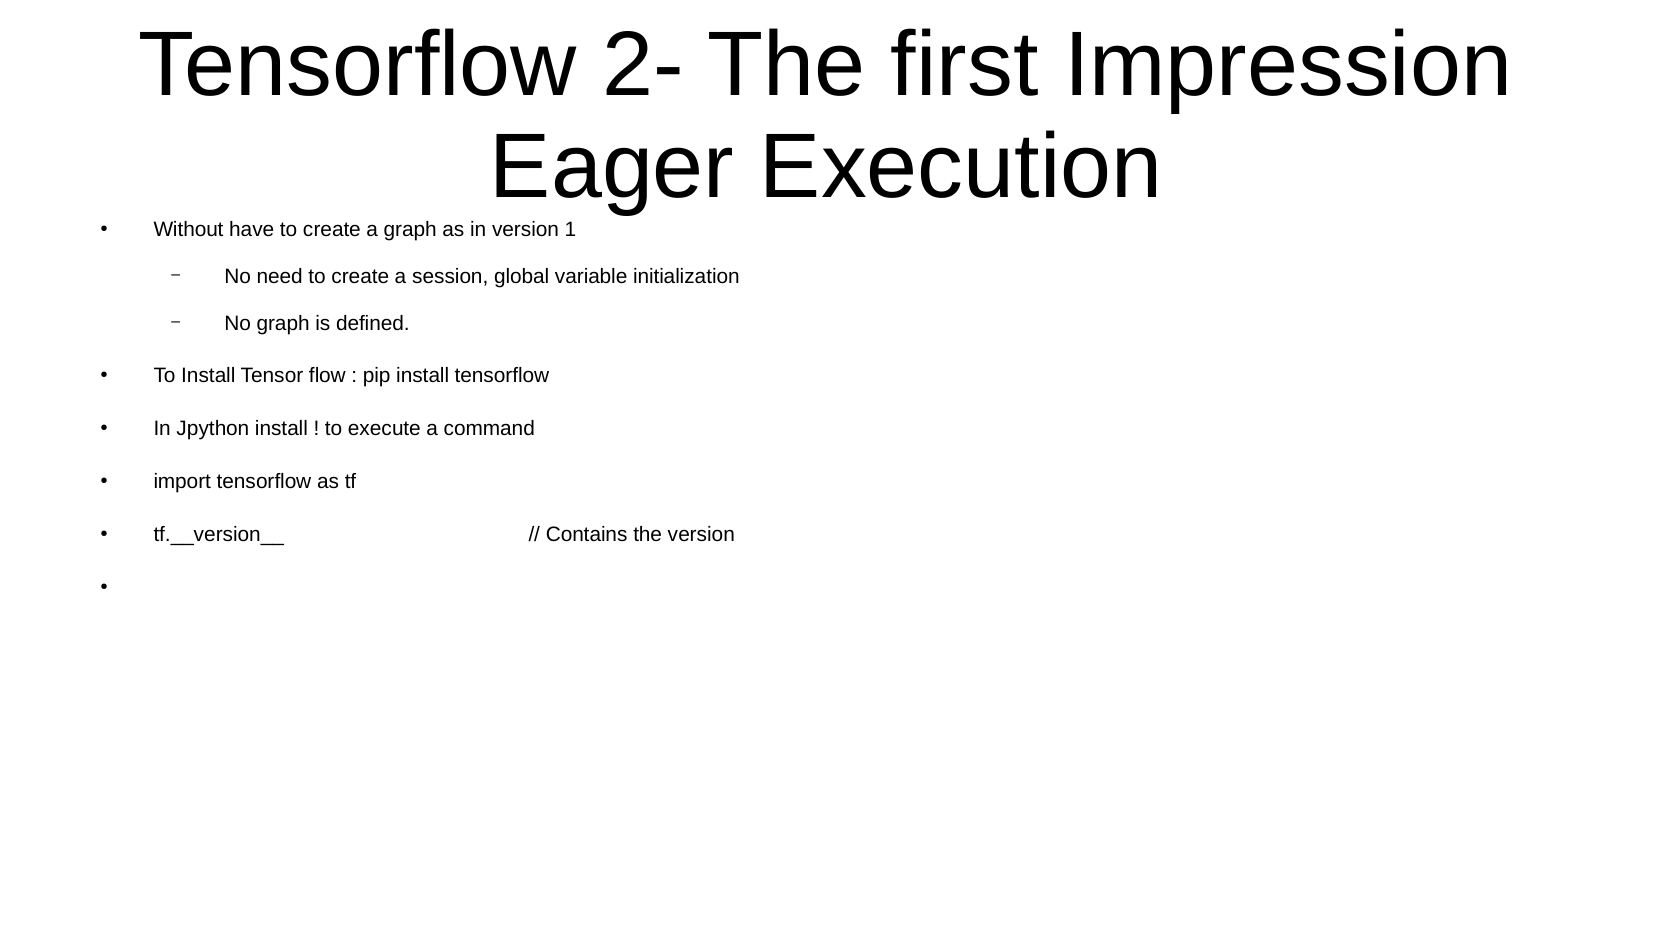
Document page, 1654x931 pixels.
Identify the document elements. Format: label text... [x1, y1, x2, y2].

title Tensorflow 2- The first Impression Eager Execution [82, 12, 1571, 217]
list Without have to create a graph as in version 1 No need to create a session, global variable initialization No graph is defined. To Install Tensor flow : pip install tensorflow In Jpython install ! to execute a command import tensorflow as tf tf.__version__ // Contains the version [82, 217, 1636, 901]
